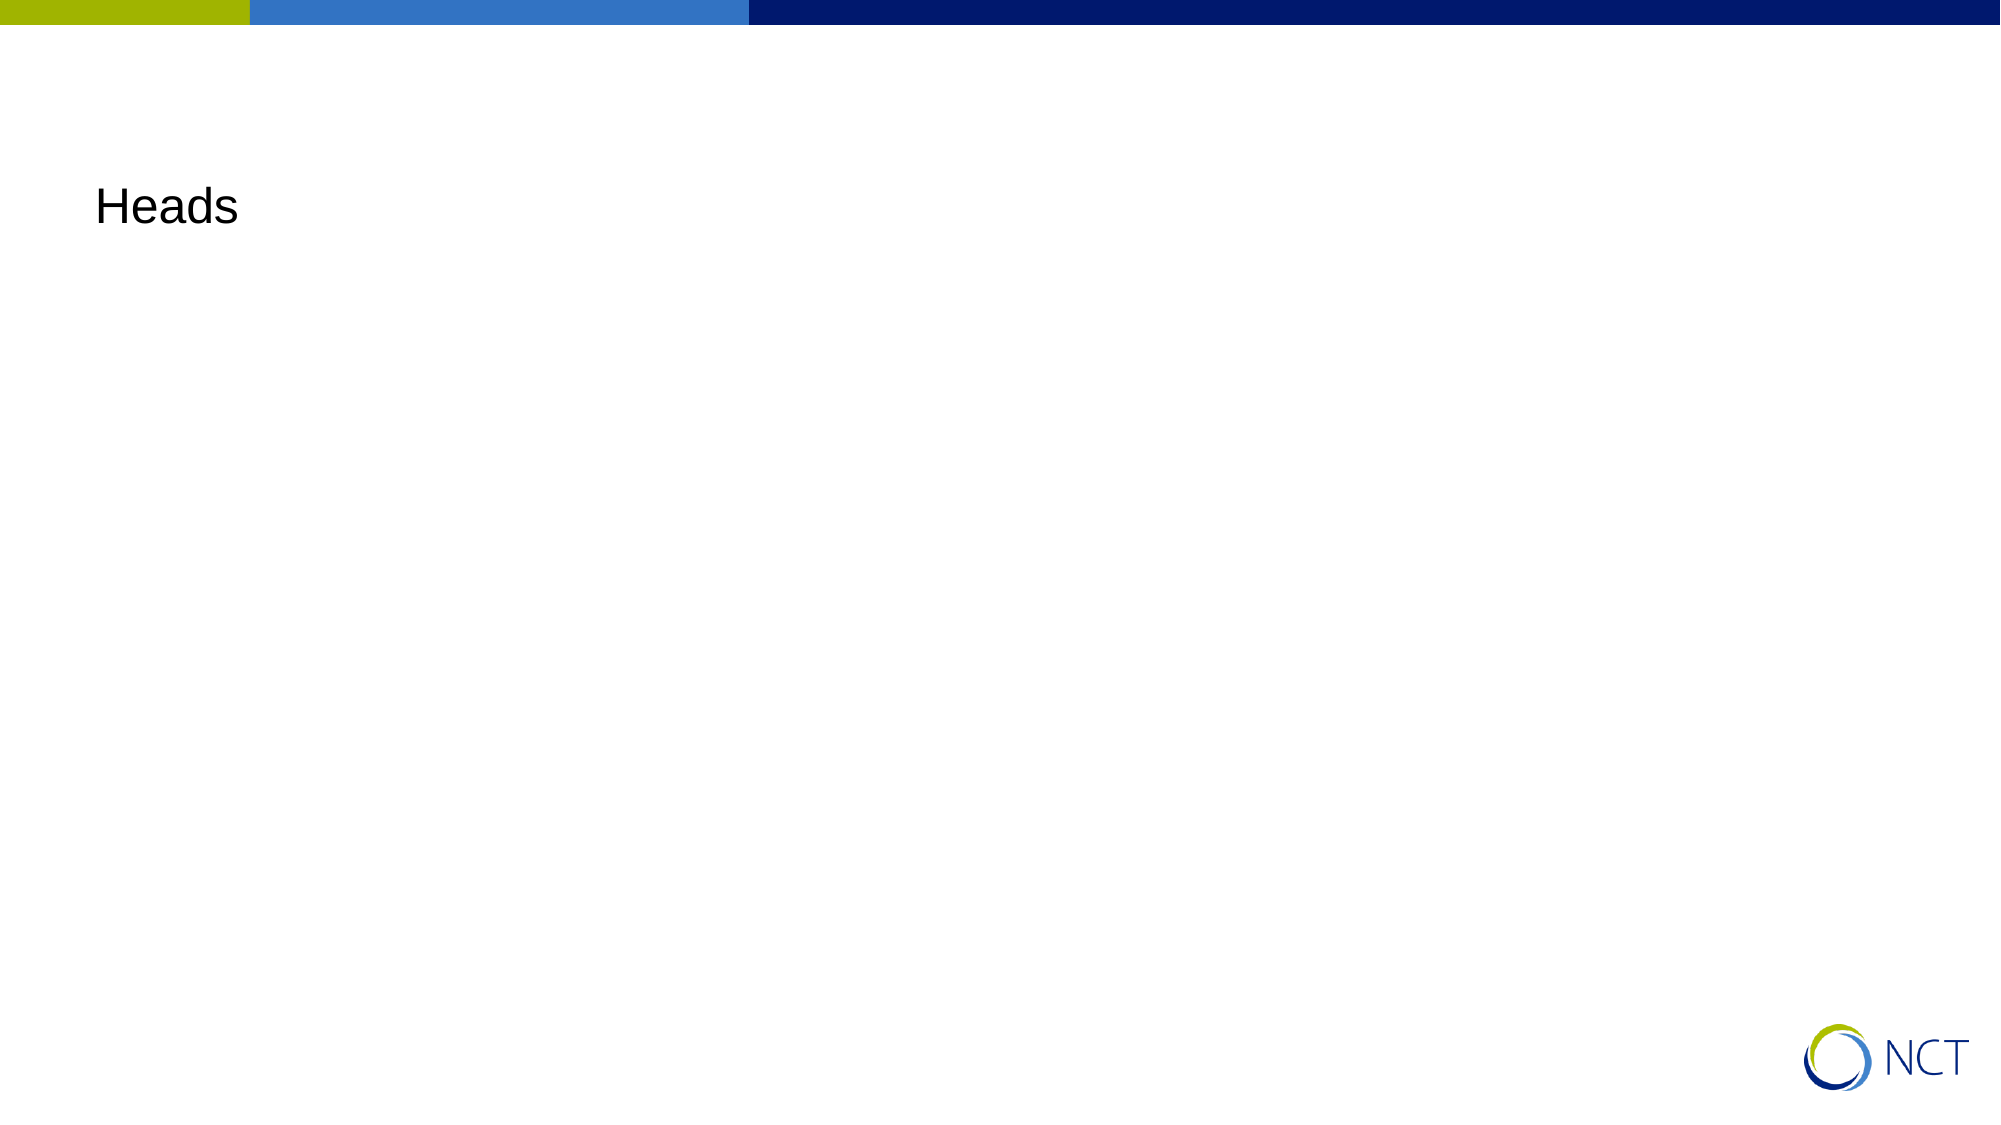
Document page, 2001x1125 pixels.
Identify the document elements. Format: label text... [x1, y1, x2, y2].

title Heads [94, 112, 1886, 300]
picture [1804, 1024, 1969, 1091]
